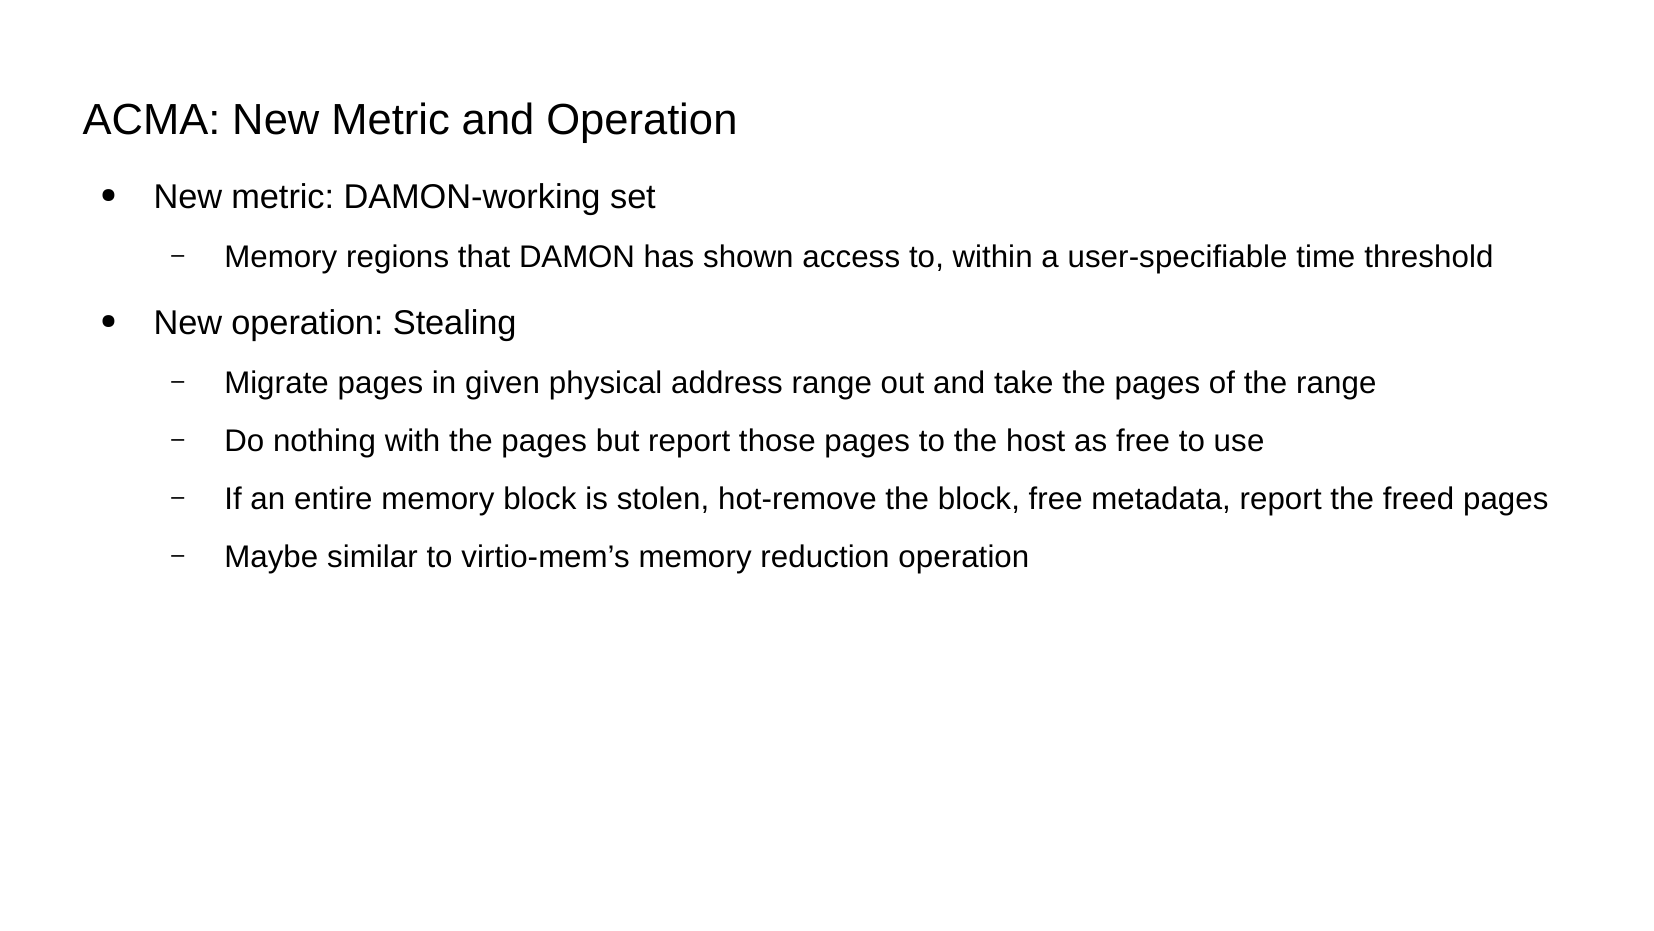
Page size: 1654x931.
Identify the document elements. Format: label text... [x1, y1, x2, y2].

title ACMA: New Metric and Operation [82, 81, 1571, 157]
list New metric: DAMON-working set Memory regions that DAMON has shown access to, within a user-specifiable time threshold New operation: Stealing Migrate pages in given physical address range out and take the pages of the range Do nothing with the pages but report those pages to the host as free to use If an entire memory block is stolen, hot-remove the block, free metadata, report the freed pages Maybe similar to virtio-mem’s memory reduction operation [82, 177, 1571, 833]
